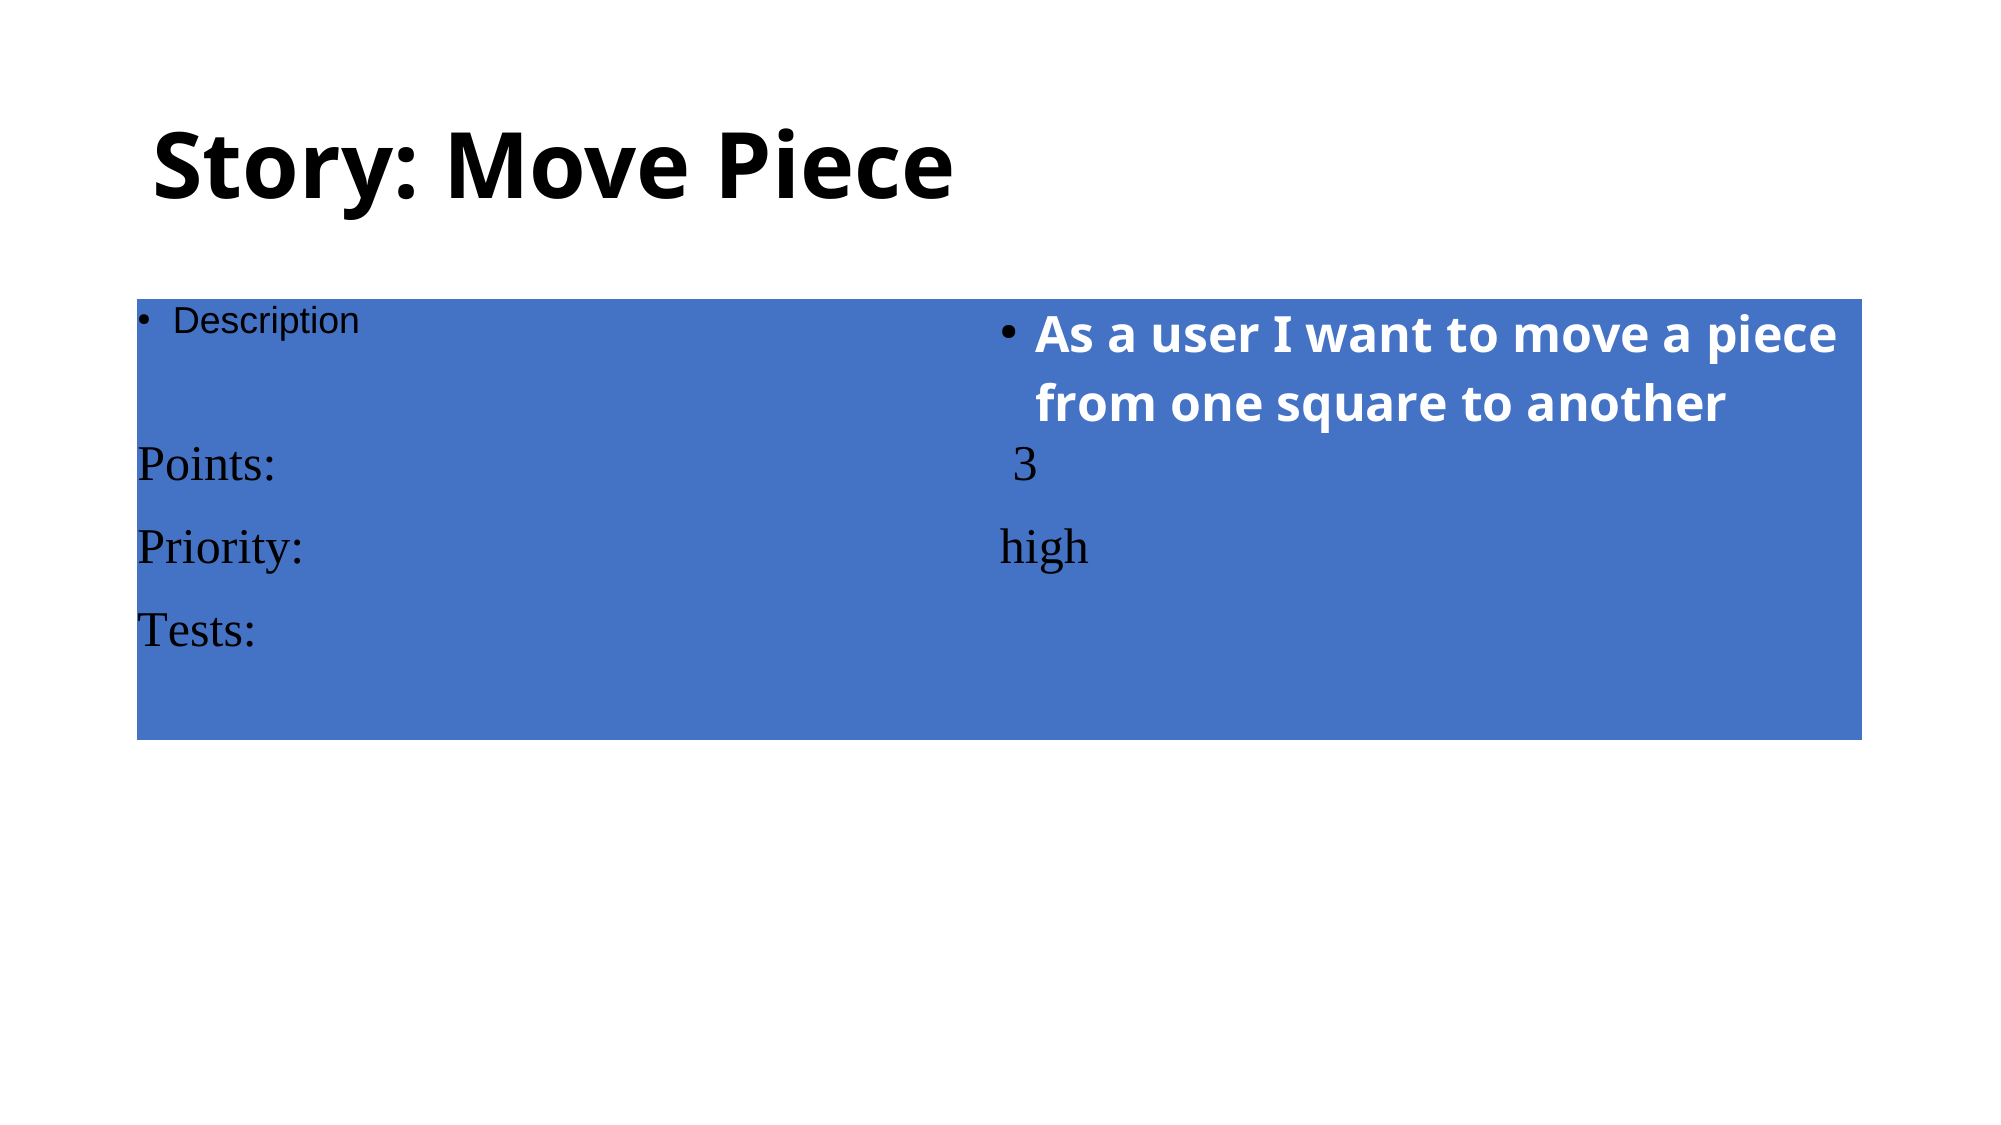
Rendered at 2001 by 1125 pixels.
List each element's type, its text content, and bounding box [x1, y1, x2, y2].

table_cell [137, 684, 1000, 740]
title Story: Move Piece [137, 59, 1863, 278]
table_header Description [137, 299, 1000, 436]
table_cell 3 [1000, 436, 1862, 519]
table_cell Points: [137, 436, 1000, 519]
table_cell Priority: [137, 519, 1000, 602]
table_cell [1000, 684, 1862, 740]
table_header As a user I want to move a piece from one square to another [1000, 299, 1862, 436]
table_cell Tests: [137, 602, 1000, 684]
table_cell high [1000, 519, 1862, 602]
table_cell [1000, 602, 1862, 684]
